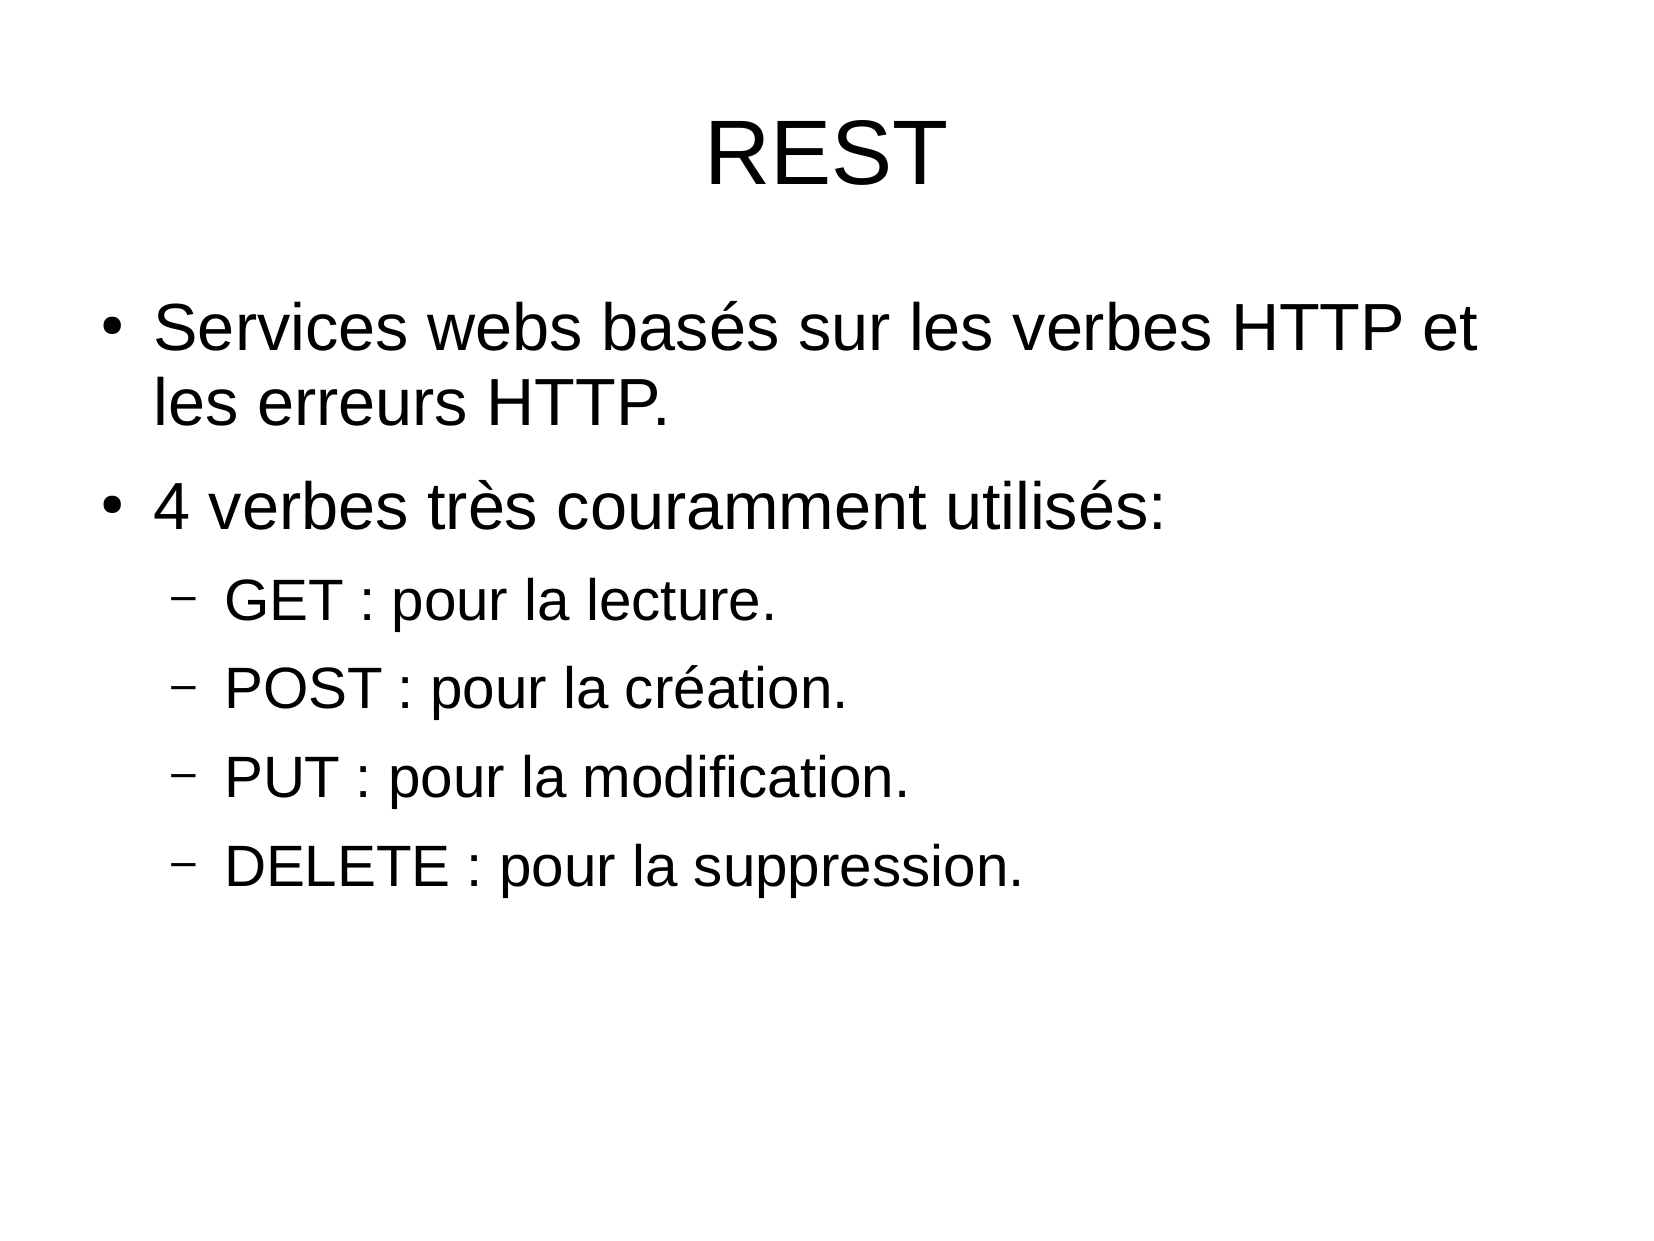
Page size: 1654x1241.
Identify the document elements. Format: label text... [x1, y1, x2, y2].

title REST [82, 49, 1571, 257]
list Services webs basés sur les verbes HTTP et les erreurs HTTP. 4 verbes très couramment utilisés: GET : pour la lecture. POST : pour la création. PUT : pour la modification. DELETE : pour la suppression. [82, 290, 1571, 1010]
